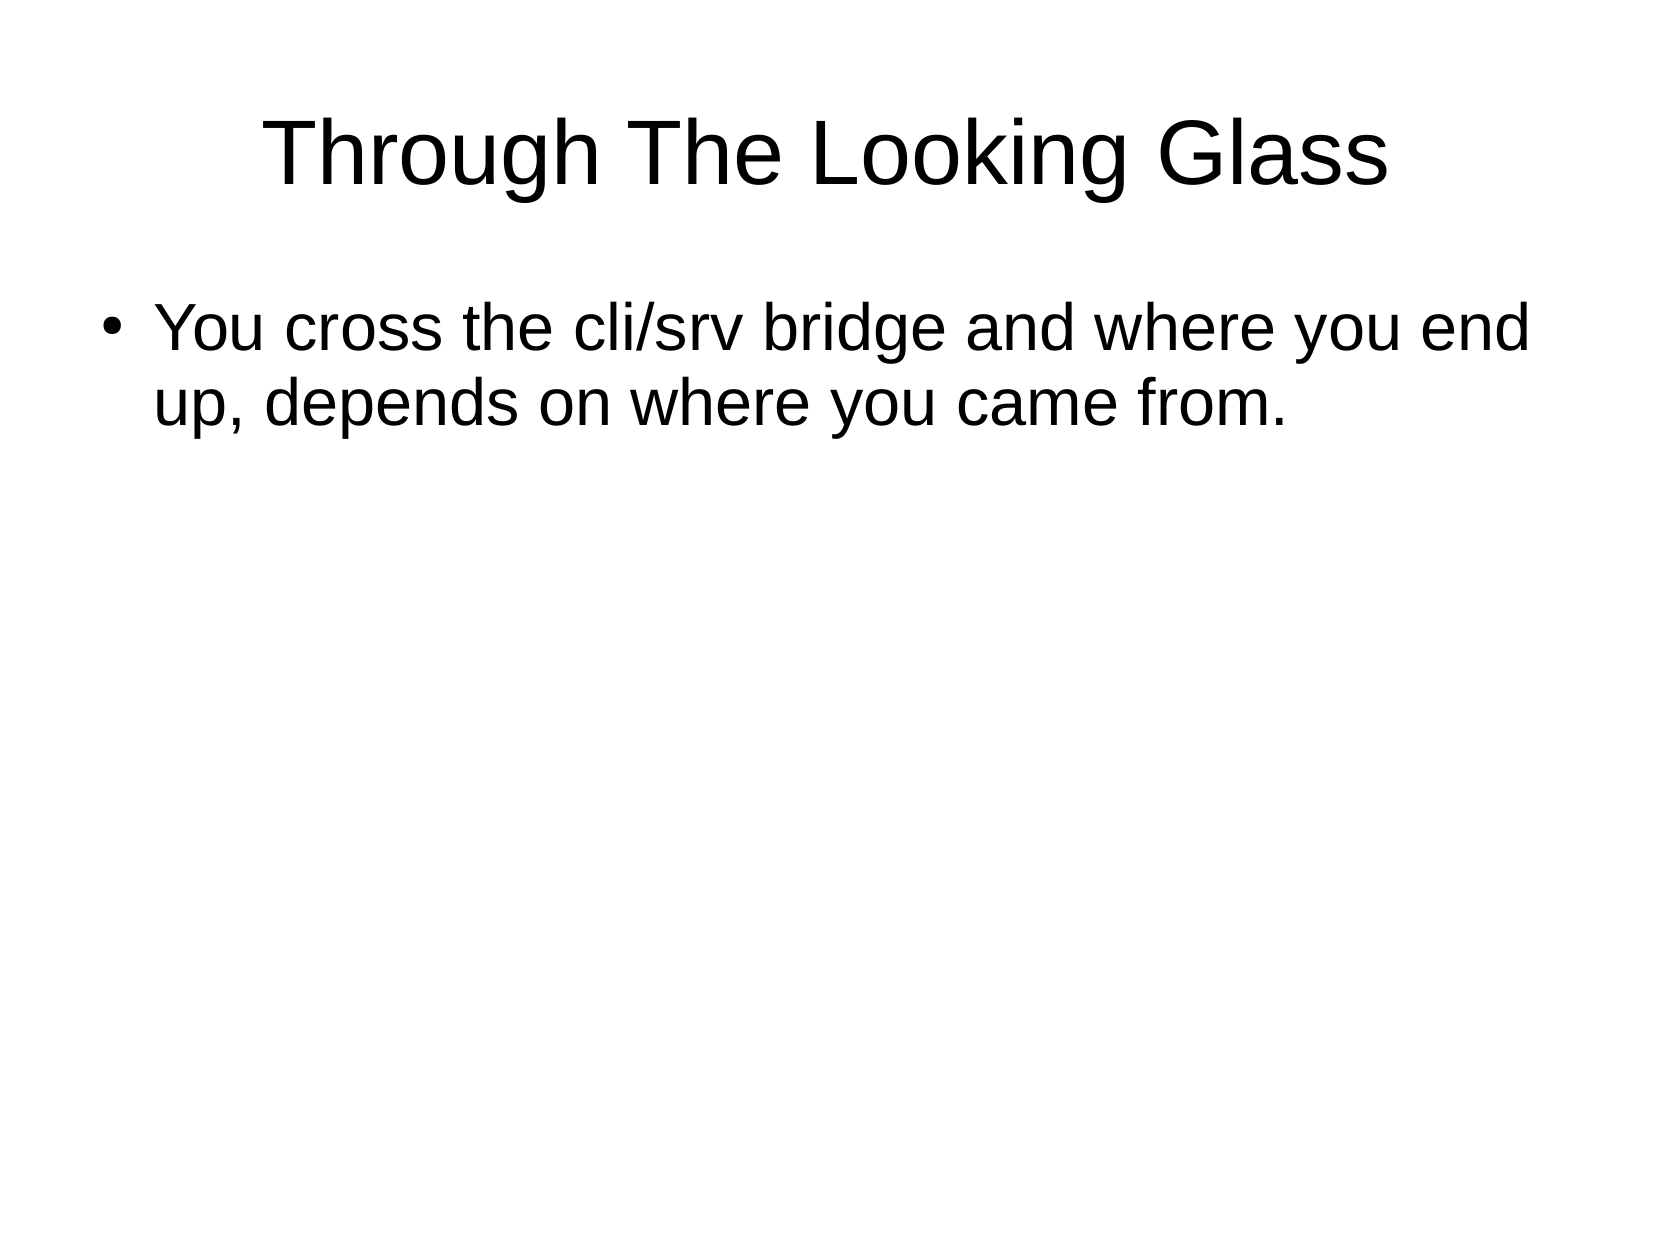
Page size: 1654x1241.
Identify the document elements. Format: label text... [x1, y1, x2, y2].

list You cross the cli/srv bridge and where you end up, depends on where you came from. [82, 290, 1571, 1010]
title Through The Looking Glass [82, 49, 1571, 257]
